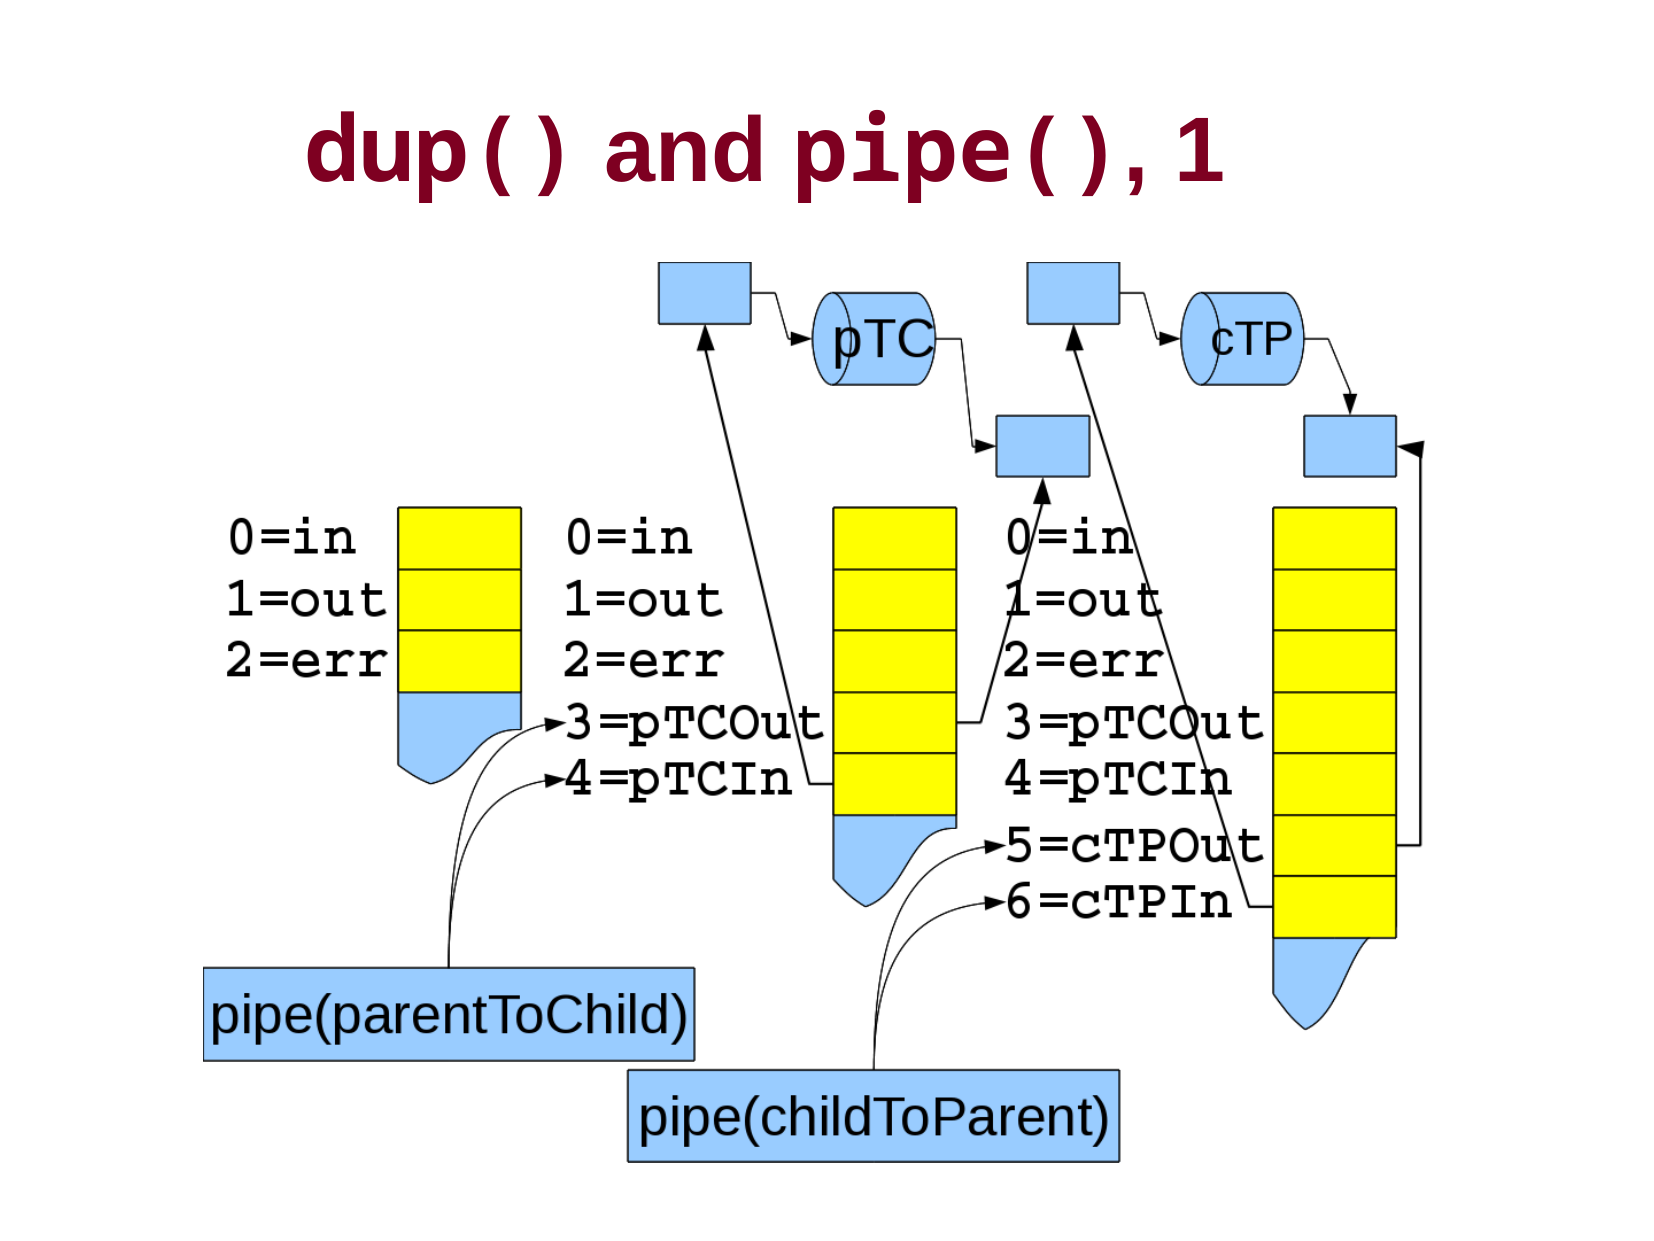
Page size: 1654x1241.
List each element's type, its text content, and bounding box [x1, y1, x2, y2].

picture [0, 0, 1654, 1241]
title dup() and pipe(), 1 [118, 48, 1411, 253]
